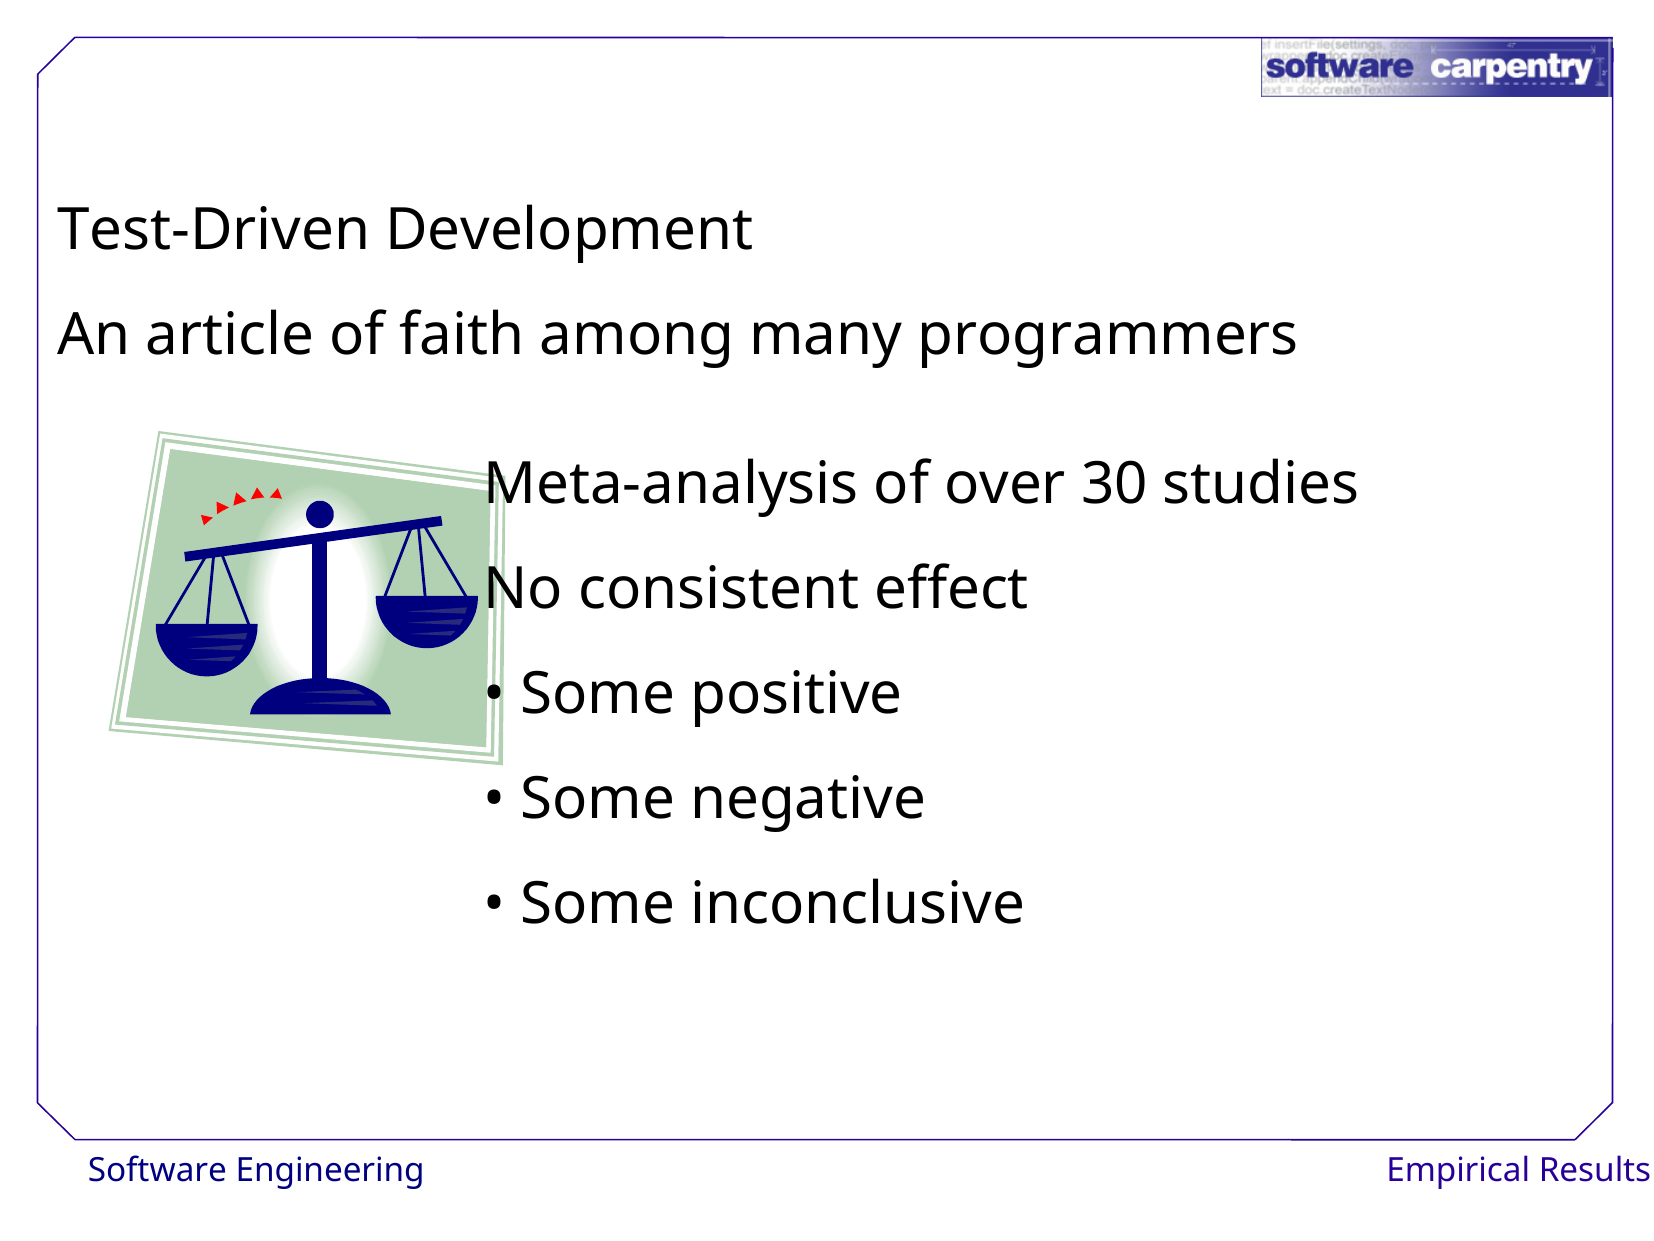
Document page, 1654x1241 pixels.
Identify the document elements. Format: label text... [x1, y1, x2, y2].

text_box Meta-analysis of over 30 studies No consistent effect • Some positive • Some negative • Some inconclusive [468, 402, 1525, 943]
picture [1261, 39, 1613, 97]
text_box Test-Driven Development An article of faith among many programmers [42, 148, 1464, 375]
picture [108, 430, 468, 766]
